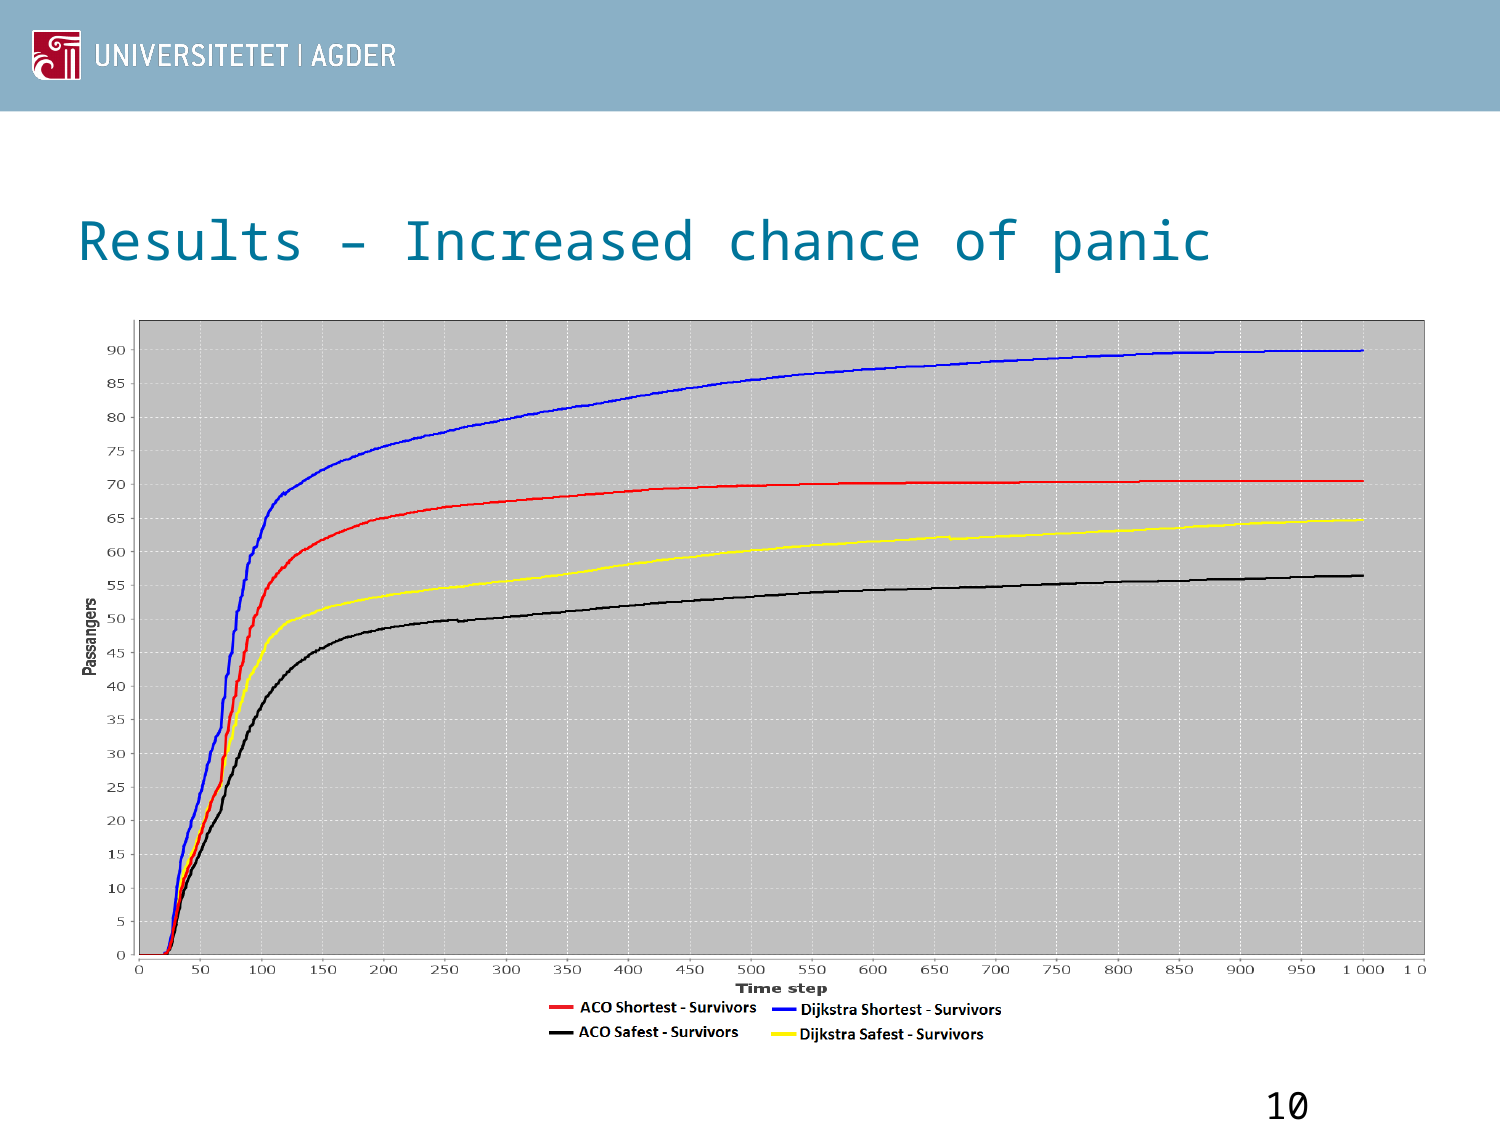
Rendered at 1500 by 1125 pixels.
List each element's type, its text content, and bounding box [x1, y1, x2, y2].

picture [32, 30, 395, 80]
title Results – Increased chance of panic [62, 75, 1462, 279]
picture [76, 312, 1448, 1050]
